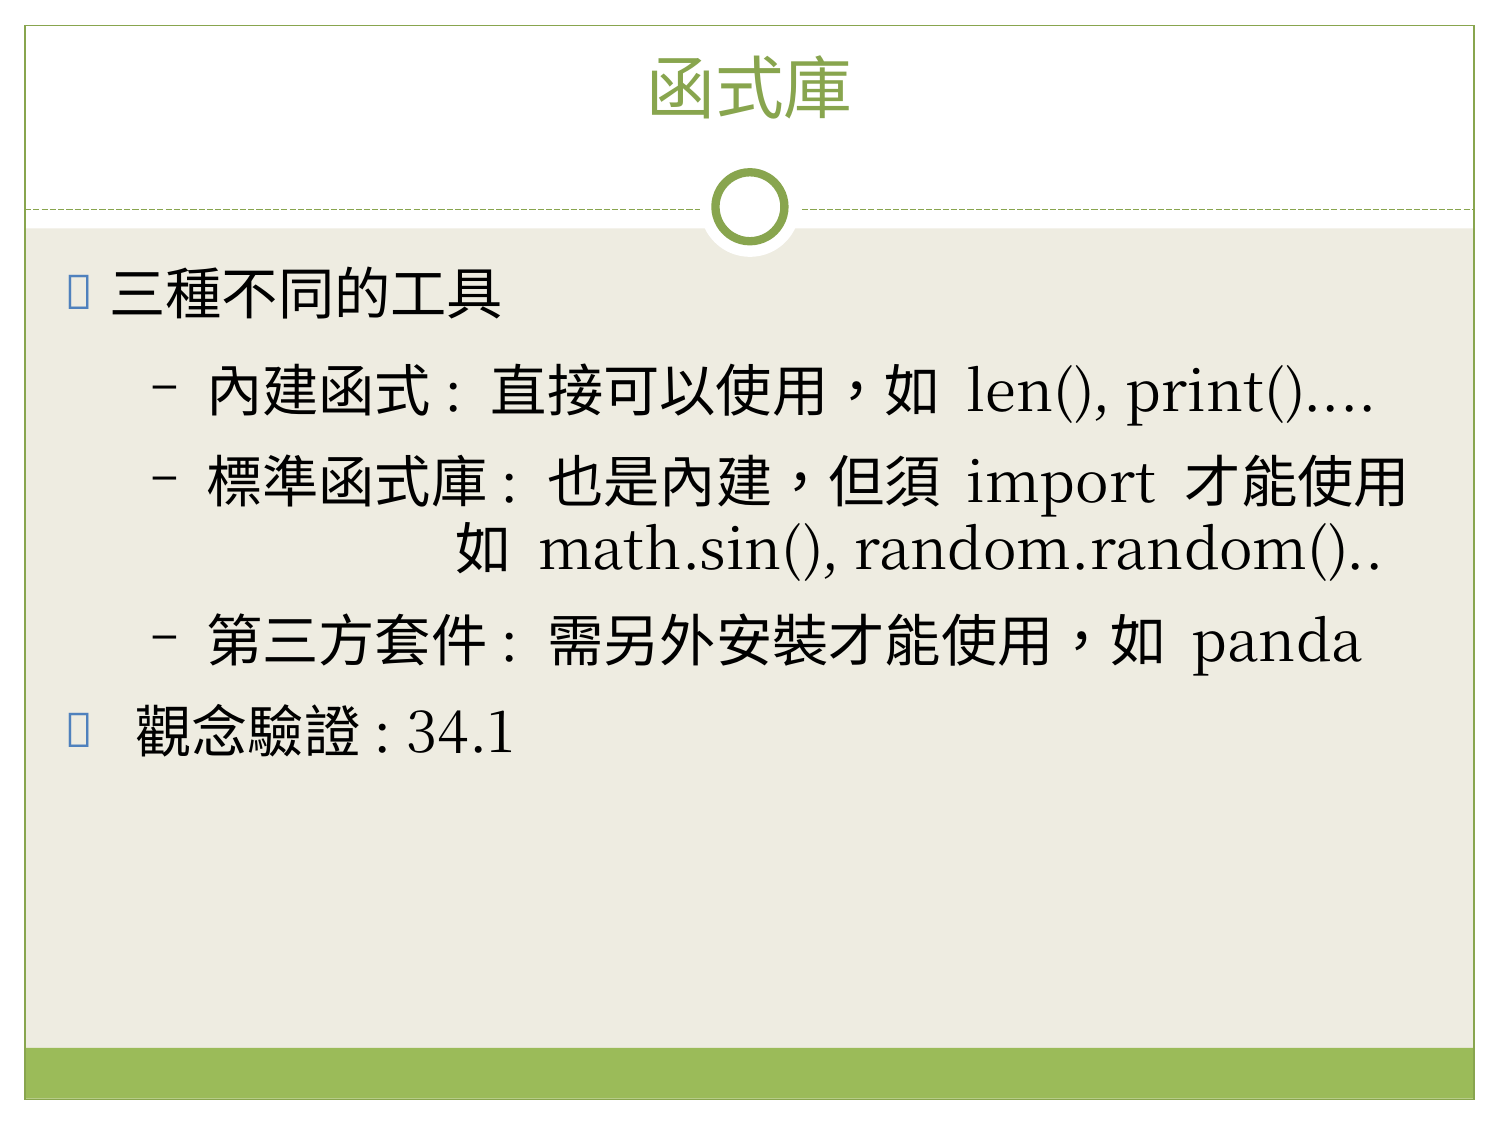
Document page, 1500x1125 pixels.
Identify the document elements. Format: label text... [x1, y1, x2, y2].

title 函式庫 [49, 37, 1450, 162]
list 三種不同的工具 內建函式: 直接可以使用，如 len(), print().... 標準函式庫: 也是內建，但須 import 才能使用 如 math.sin(), random.random().. 第三方套件: 需另外安裝才能使用，如 panda 觀念驗證: 34.1 [49, 250, 1445, 1001]
